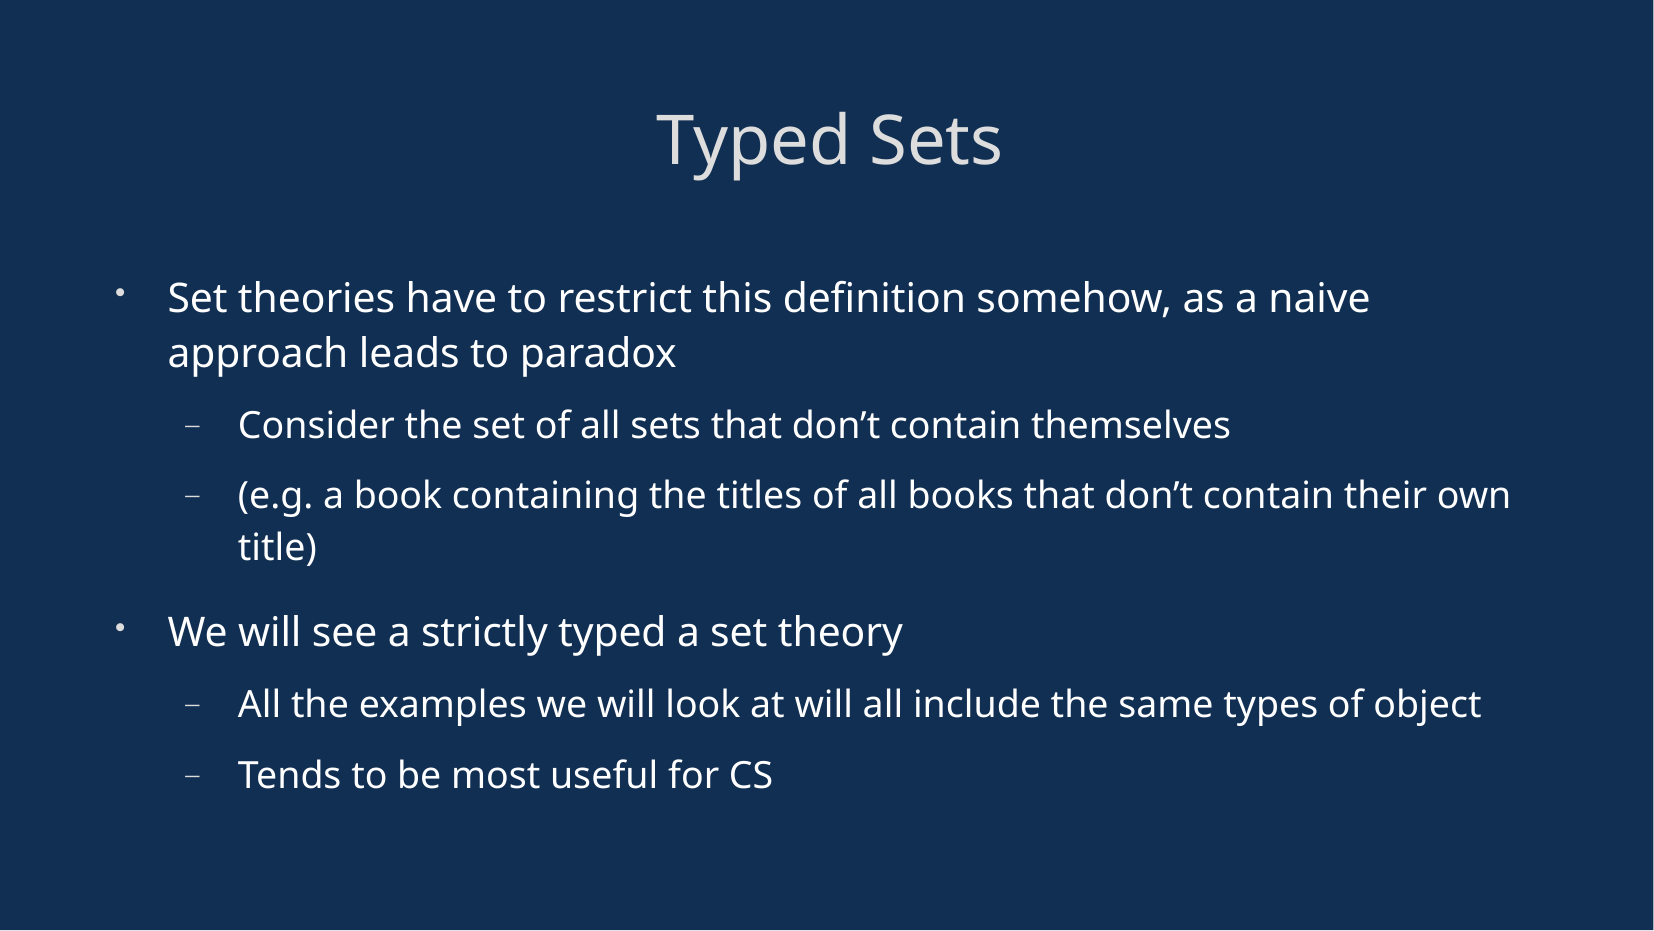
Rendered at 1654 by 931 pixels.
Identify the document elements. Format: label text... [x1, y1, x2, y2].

list Set theories have to restrict this definition somehow, as a naive approach leads to paradox Consider the set of all sets that don’t contain themselves (e.g. a book containing the titles of all books that don’t contain their own title) We will see a strictly typed a set theory All the examples we will look at will all include the same types of object Tends to be most useful for CS [97, 268, 1563, 806]
title Typed Sets [97, 56, 1563, 220]
